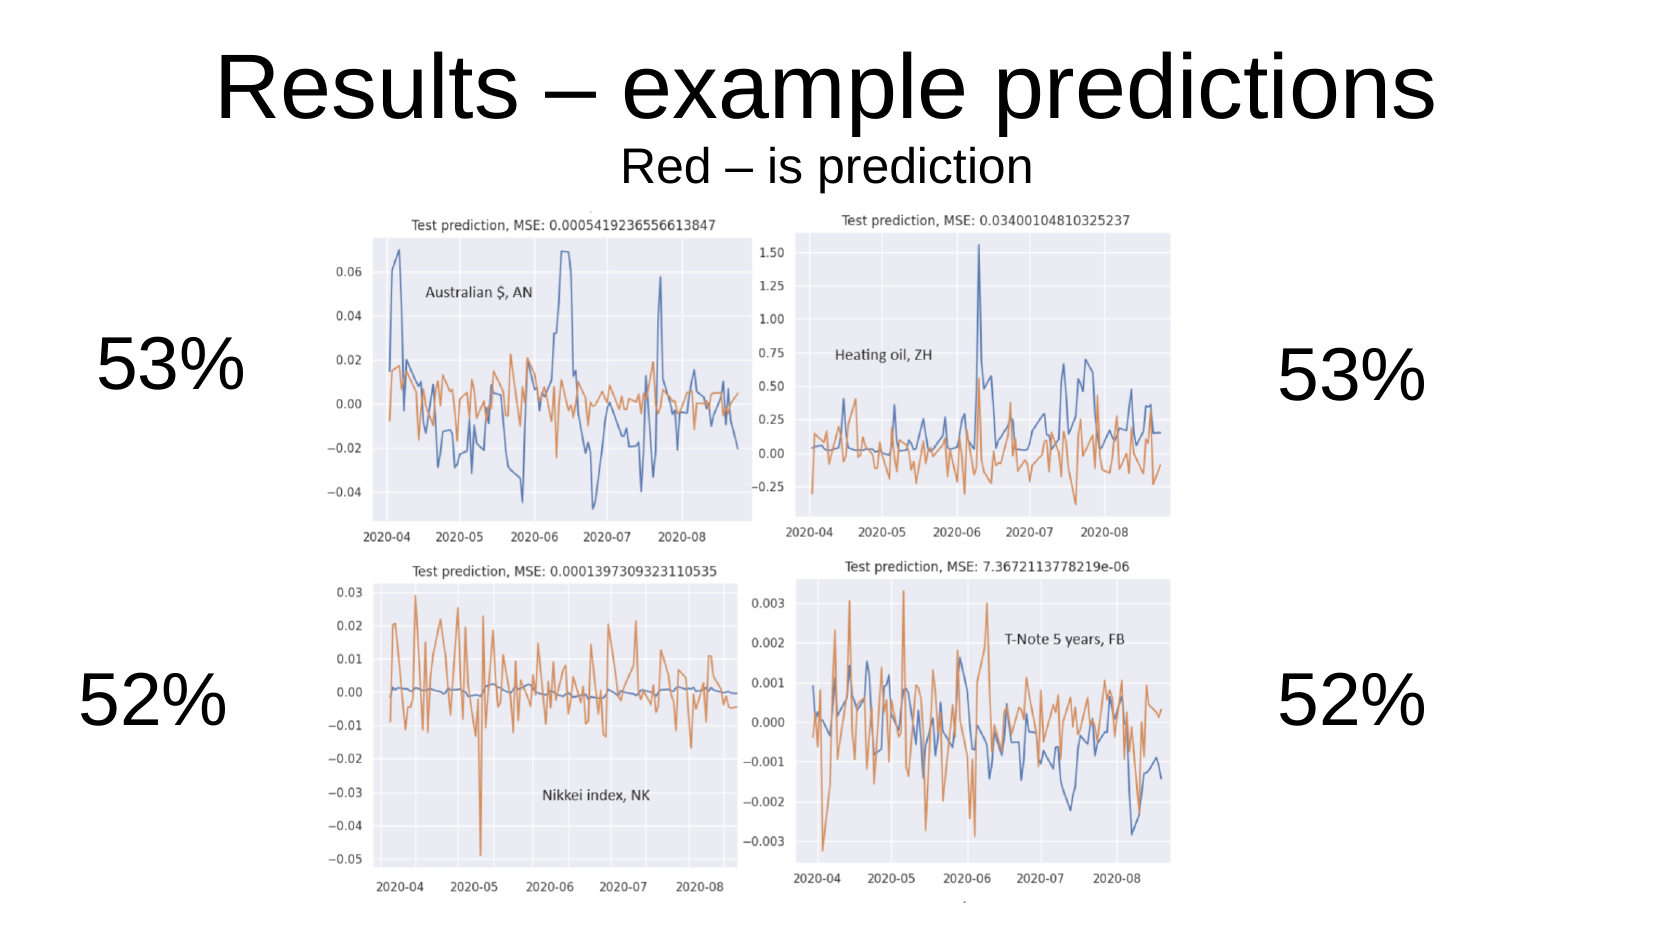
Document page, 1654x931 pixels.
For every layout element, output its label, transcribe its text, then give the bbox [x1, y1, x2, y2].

picture [324, 206, 1200, 908]
title 53% [1257, 295, 1447, 454]
title 52% [1257, 620, 1447, 779]
title 52% [59, 620, 248, 779]
title 53% [76, 284, 266, 443]
title Results – example predictions Red – is prediction [82, 35, 1571, 194]
